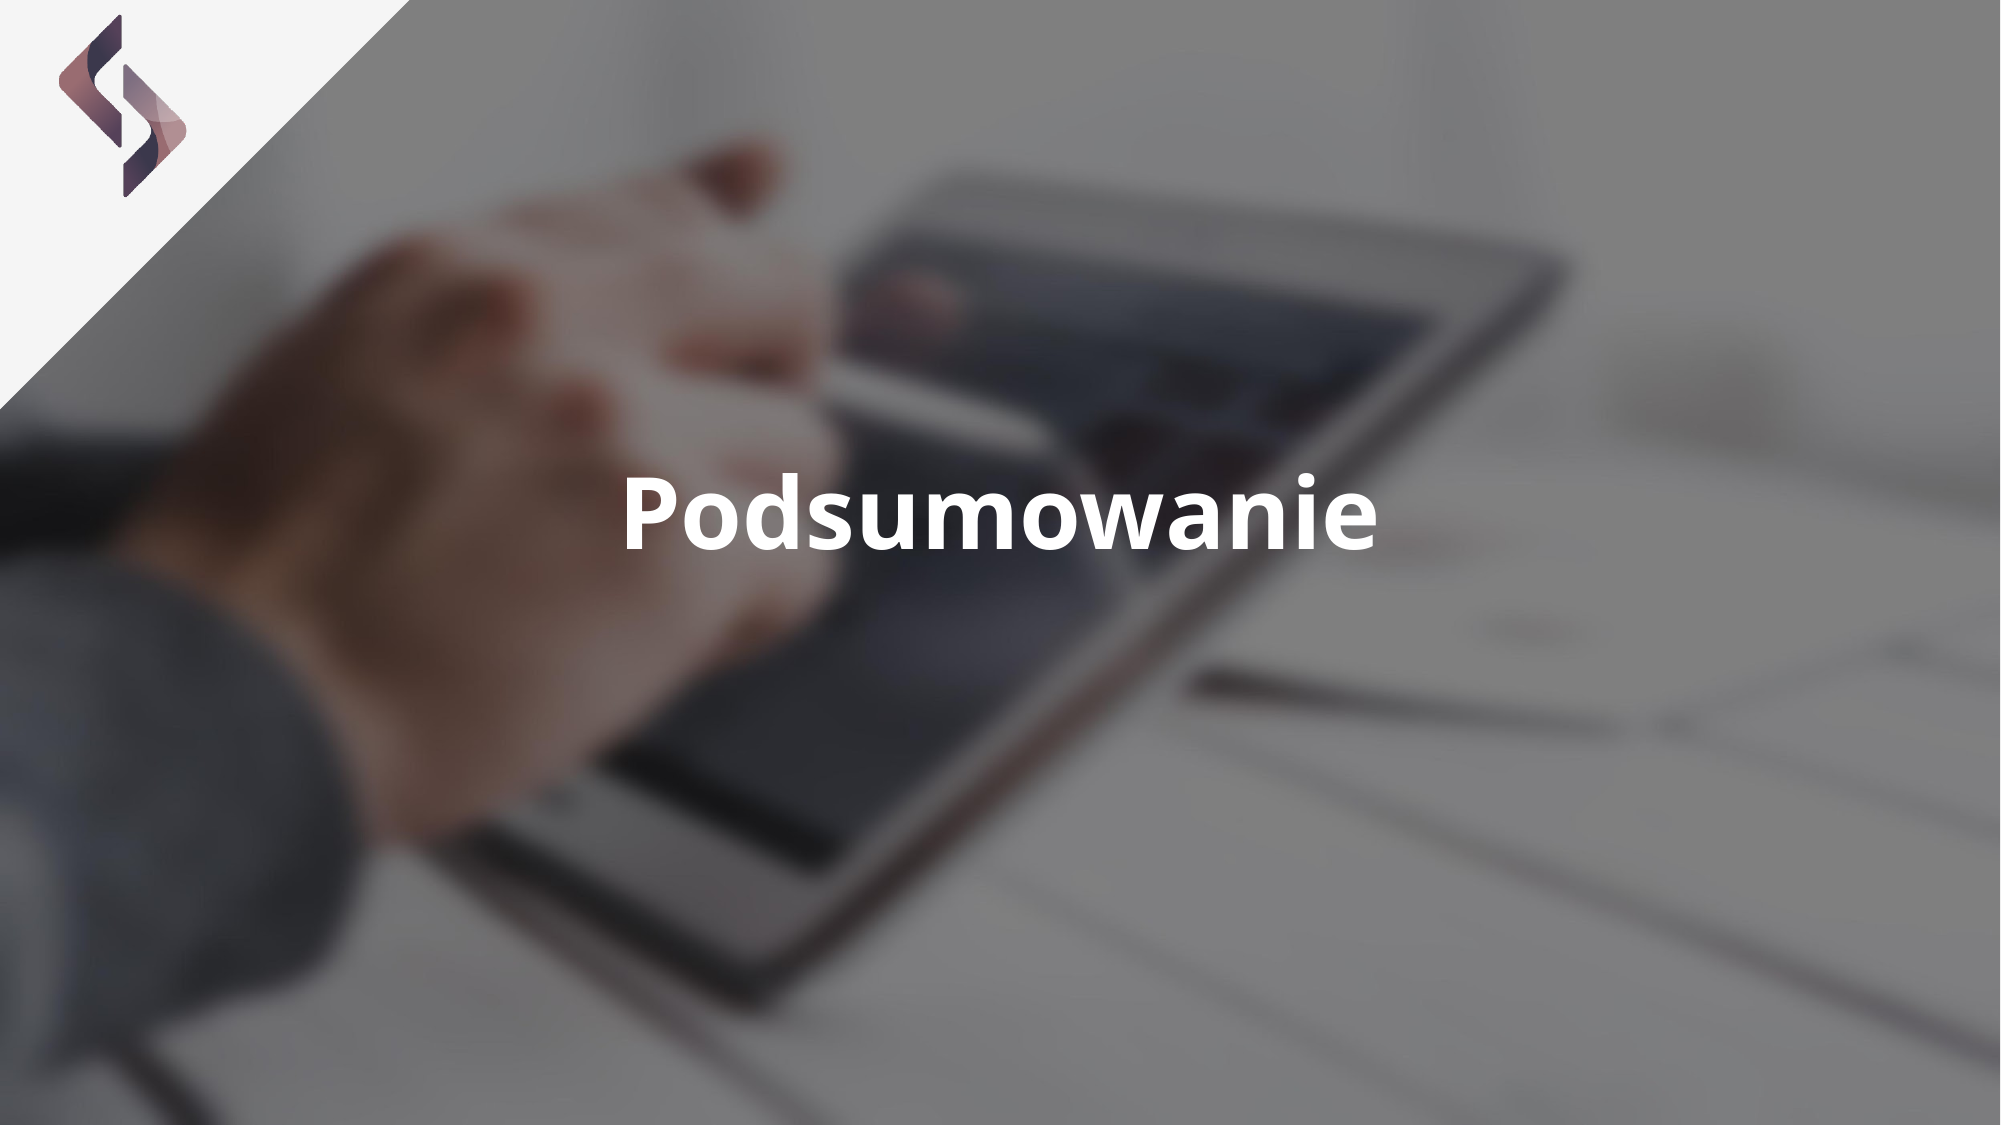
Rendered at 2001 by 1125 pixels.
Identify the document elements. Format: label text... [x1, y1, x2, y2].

picture [0, 0, 2001, 1125]
text_box Podsumowanie [249, 258, 1750, 579]
